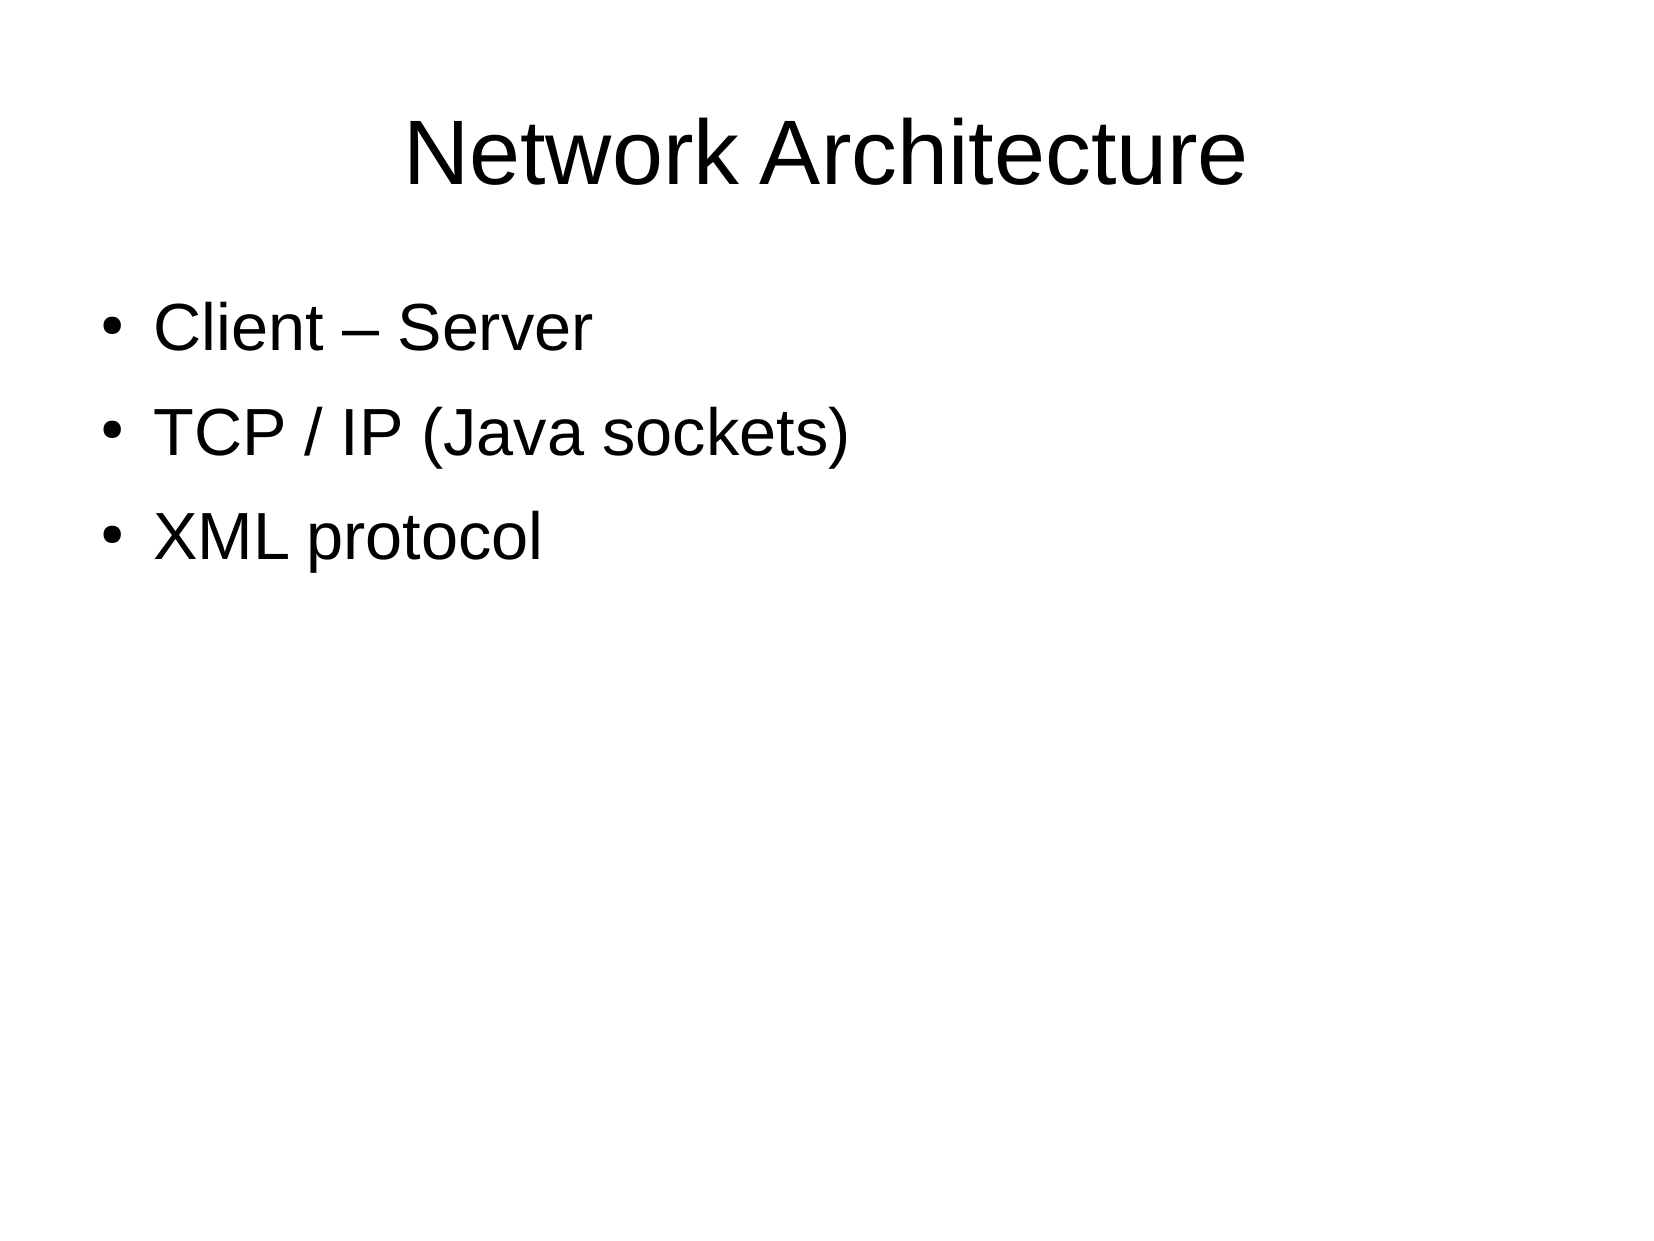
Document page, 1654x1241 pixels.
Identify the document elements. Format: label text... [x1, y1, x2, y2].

list Client – Server TCP / IP (Java sockets) XML protocol [82, 290, 1571, 1010]
title Network Architecture [82, 49, 1571, 257]
